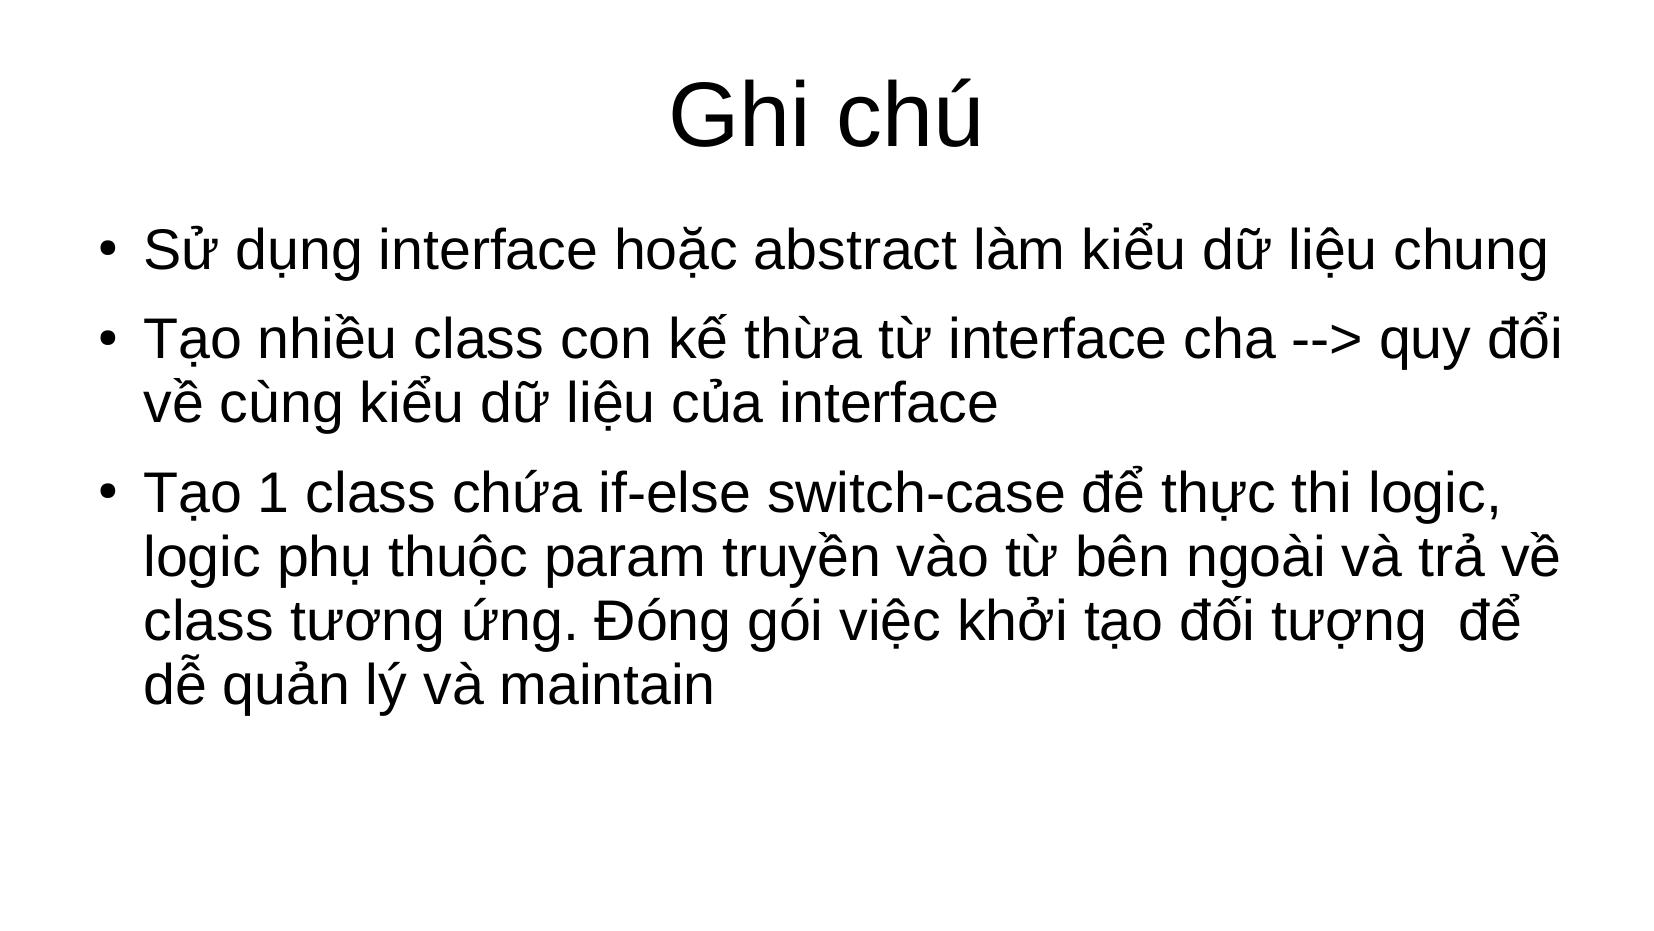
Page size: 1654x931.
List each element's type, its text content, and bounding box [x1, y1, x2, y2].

list Sử dụng interface hoặc abstract làm kiểu dữ liệu chung Tạo nhiều class con kế thừa từ interface cha --> quy đổi về cùng kiểu dữ liệu của interface Tạo 1 class chứa if-else switch-case để thực thi logic, logic phụ thuộc param truyền vào từ bên ngoài và trả về class tương ứng. Đóng gói việc khởi tạo đối tượng để dễ quản lý và maintain [82, 217, 1571, 758]
title Ghi chú [82, 37, 1571, 193]
